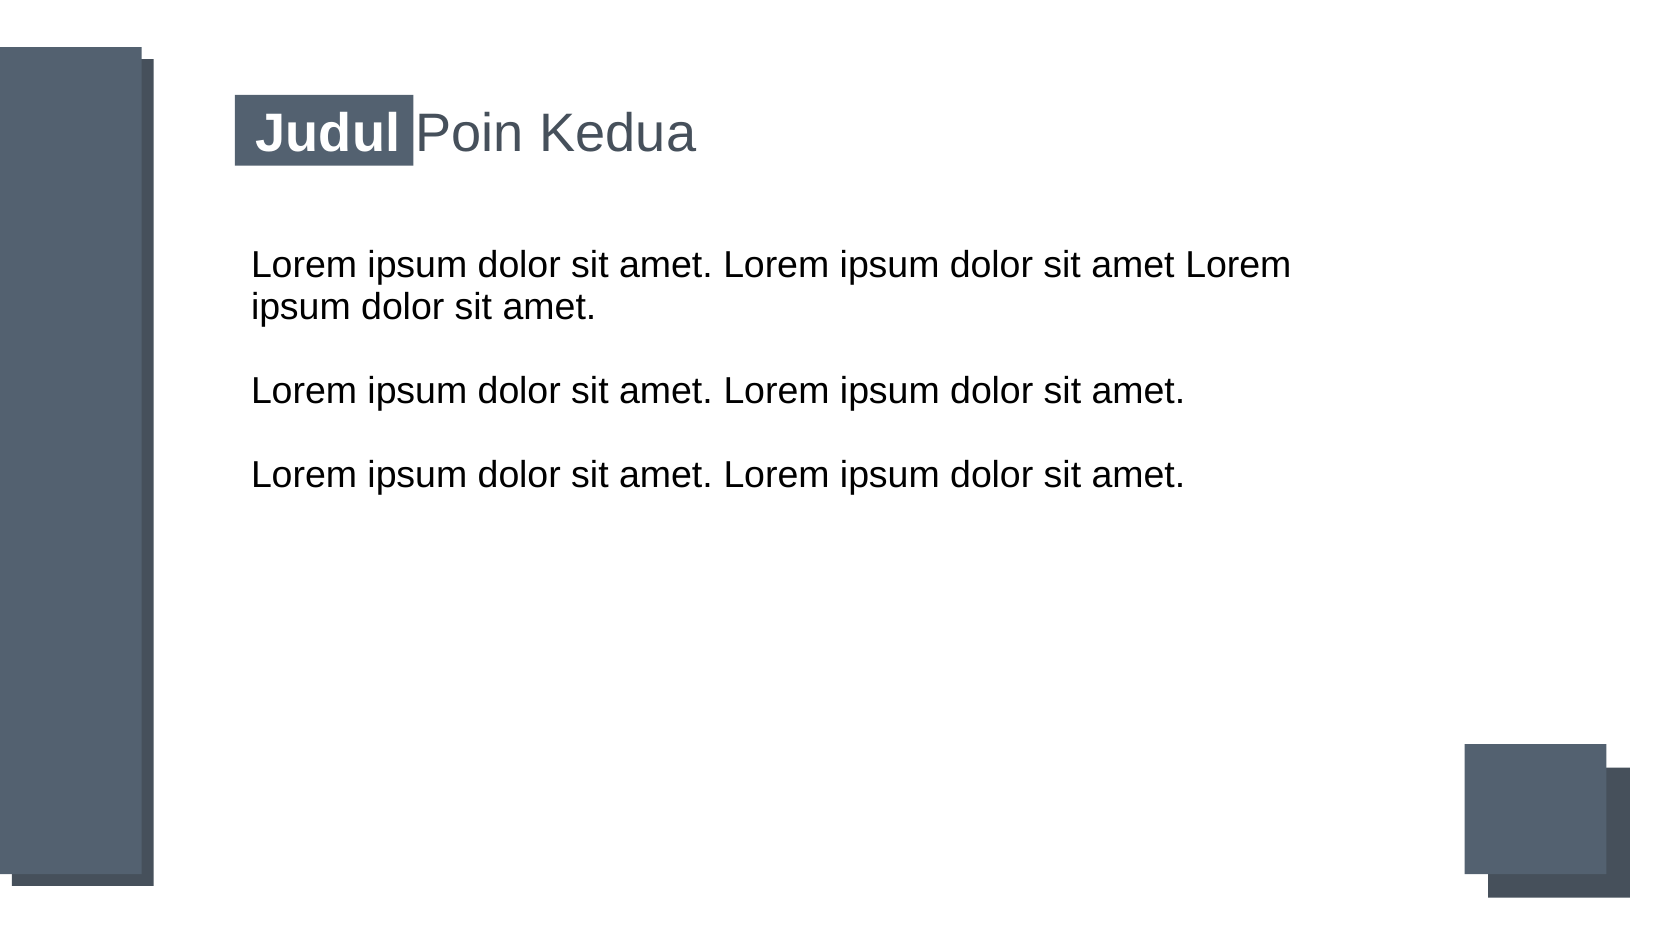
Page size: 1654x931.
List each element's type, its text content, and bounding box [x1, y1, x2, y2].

text_box Lorem ipsum dolor sit amet. Lorem ipsum dolor sit amet Lorem ipsum dolor sit amet. Lorem ipsum dolor sit amet. Lorem ipsum dolor sit amet. Lorem ipsum dolor sit amet. Lorem ipsum dolor sit amet. [236, 236, 1317, 503]
text_box [234, 94, 240, 166]
text_box [0, 47, 154, 886]
text_box Judul Poin Kedua [240, 94, 745, 231]
text_box [1464, 744, 1630, 898]
